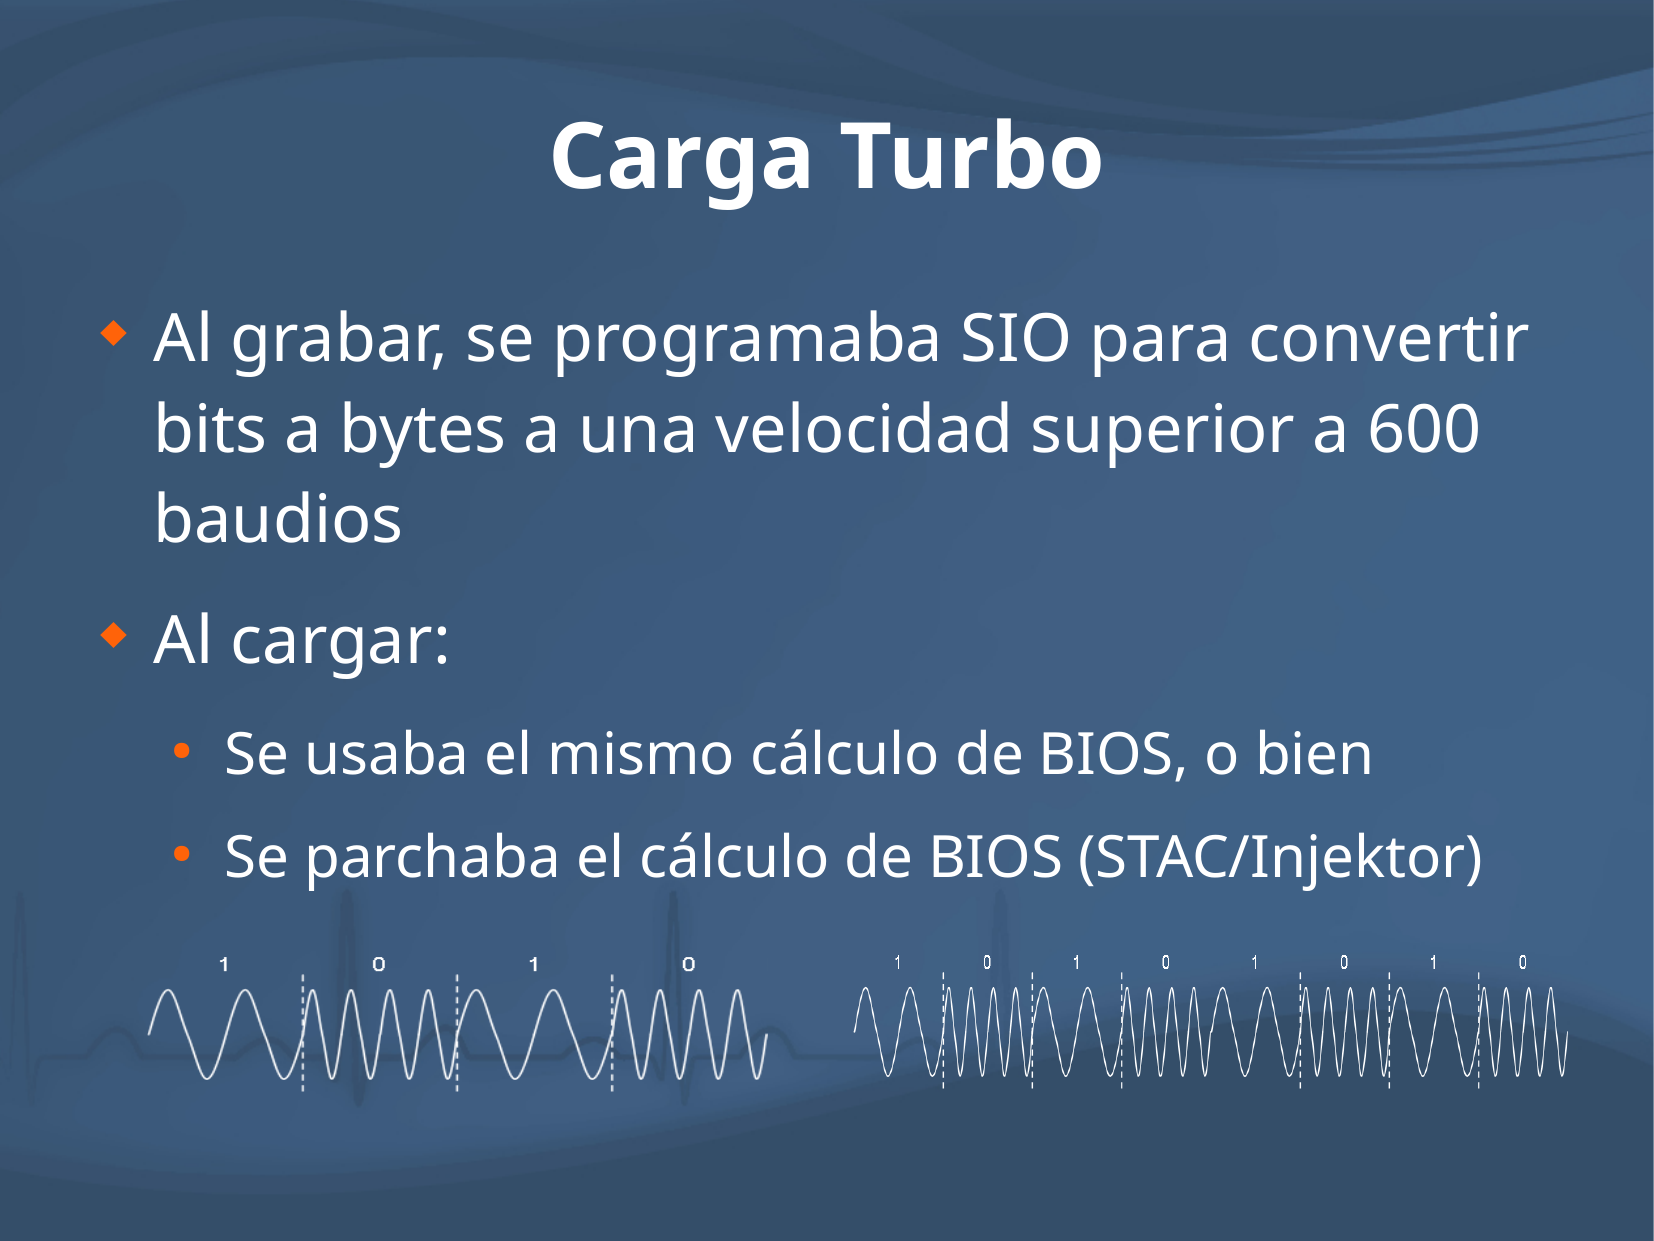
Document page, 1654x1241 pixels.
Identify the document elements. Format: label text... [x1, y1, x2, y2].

title Carga Turbo [82, 56, 1571, 250]
picture [0, 0, 1654, 1241]
list Al grabar, se programaba SIO para convertir bits a bytes a una velocidad superior a 600 baudios Al cargar: Se usaba el mismo cálculo de BIOS, o bien Se parchaba el cálculo de BIOS (STAC/Injektor) [82, 290, 1571, 1109]
